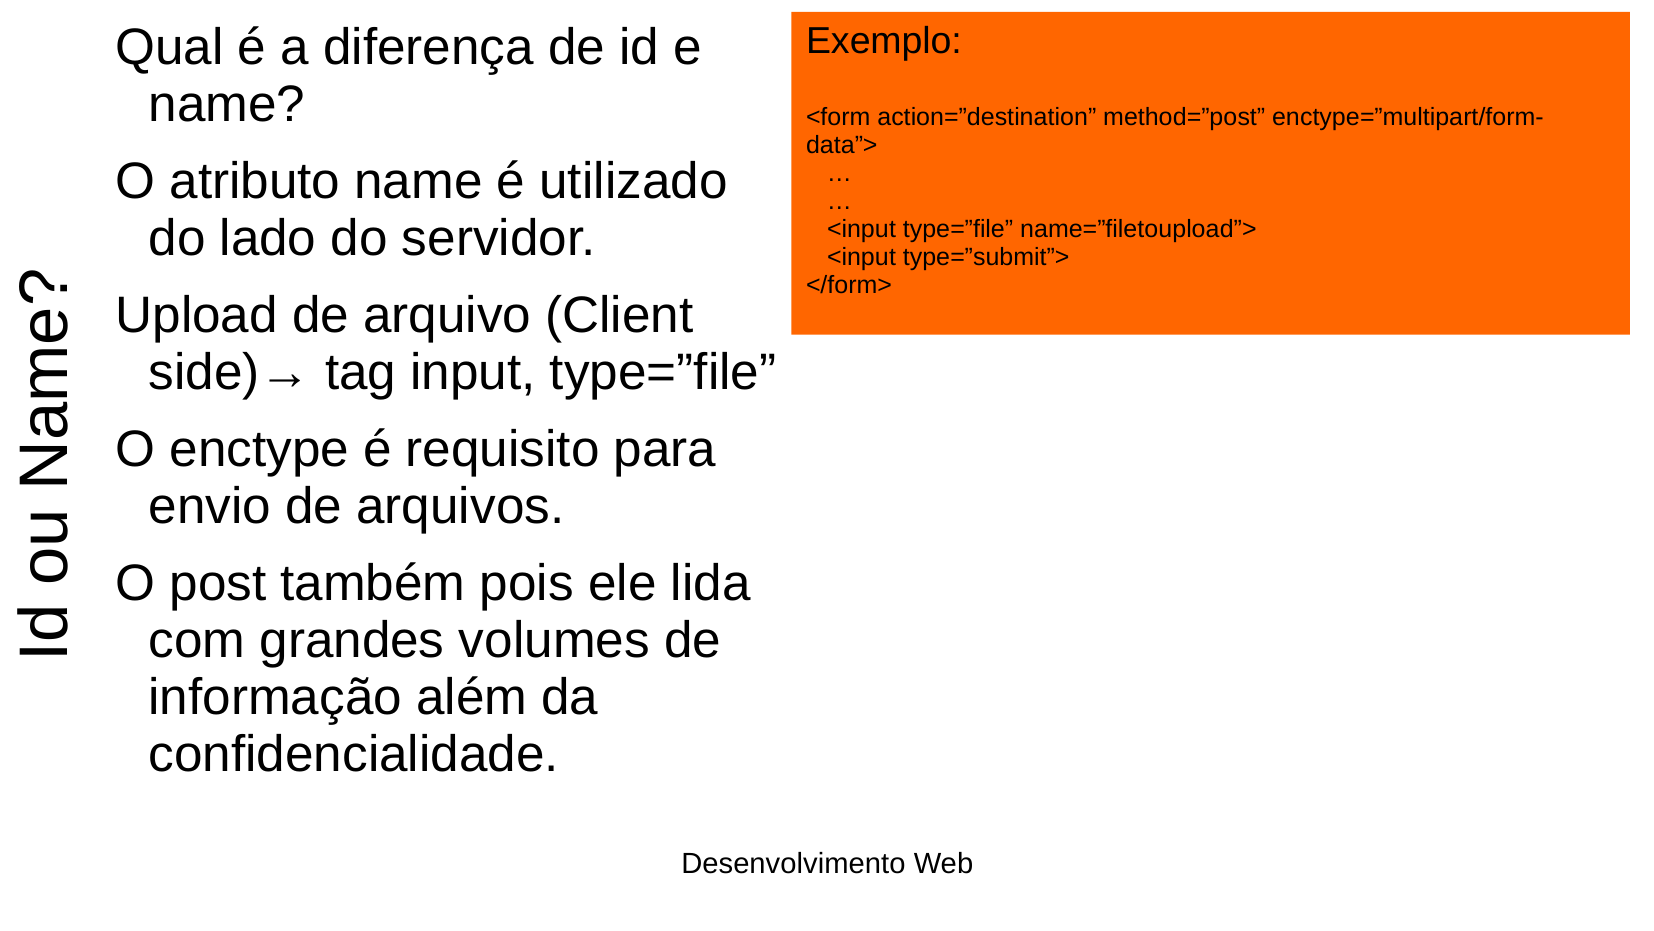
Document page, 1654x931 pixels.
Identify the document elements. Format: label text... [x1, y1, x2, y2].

text_box Exemplo: <form action=”destination” method=”post” enctype=”multipart/form-data”> … … <input type=”file” name=”filetoupload”> <input type=”submit”> </form> [791, 11, 1630, 335]
title Id ou Name? [0, 0, 88, 931]
list Qual é a diferença de id e name? O atributo name é utilizado do lado do servidor. Upload de arquivo (Client side)→ tag input, type=”file” O enctype é requisito para envio de arquivos. O post também pois ele lida com grandes volumes de informação além da confidencialidade. [82, 17, 780, 815]
